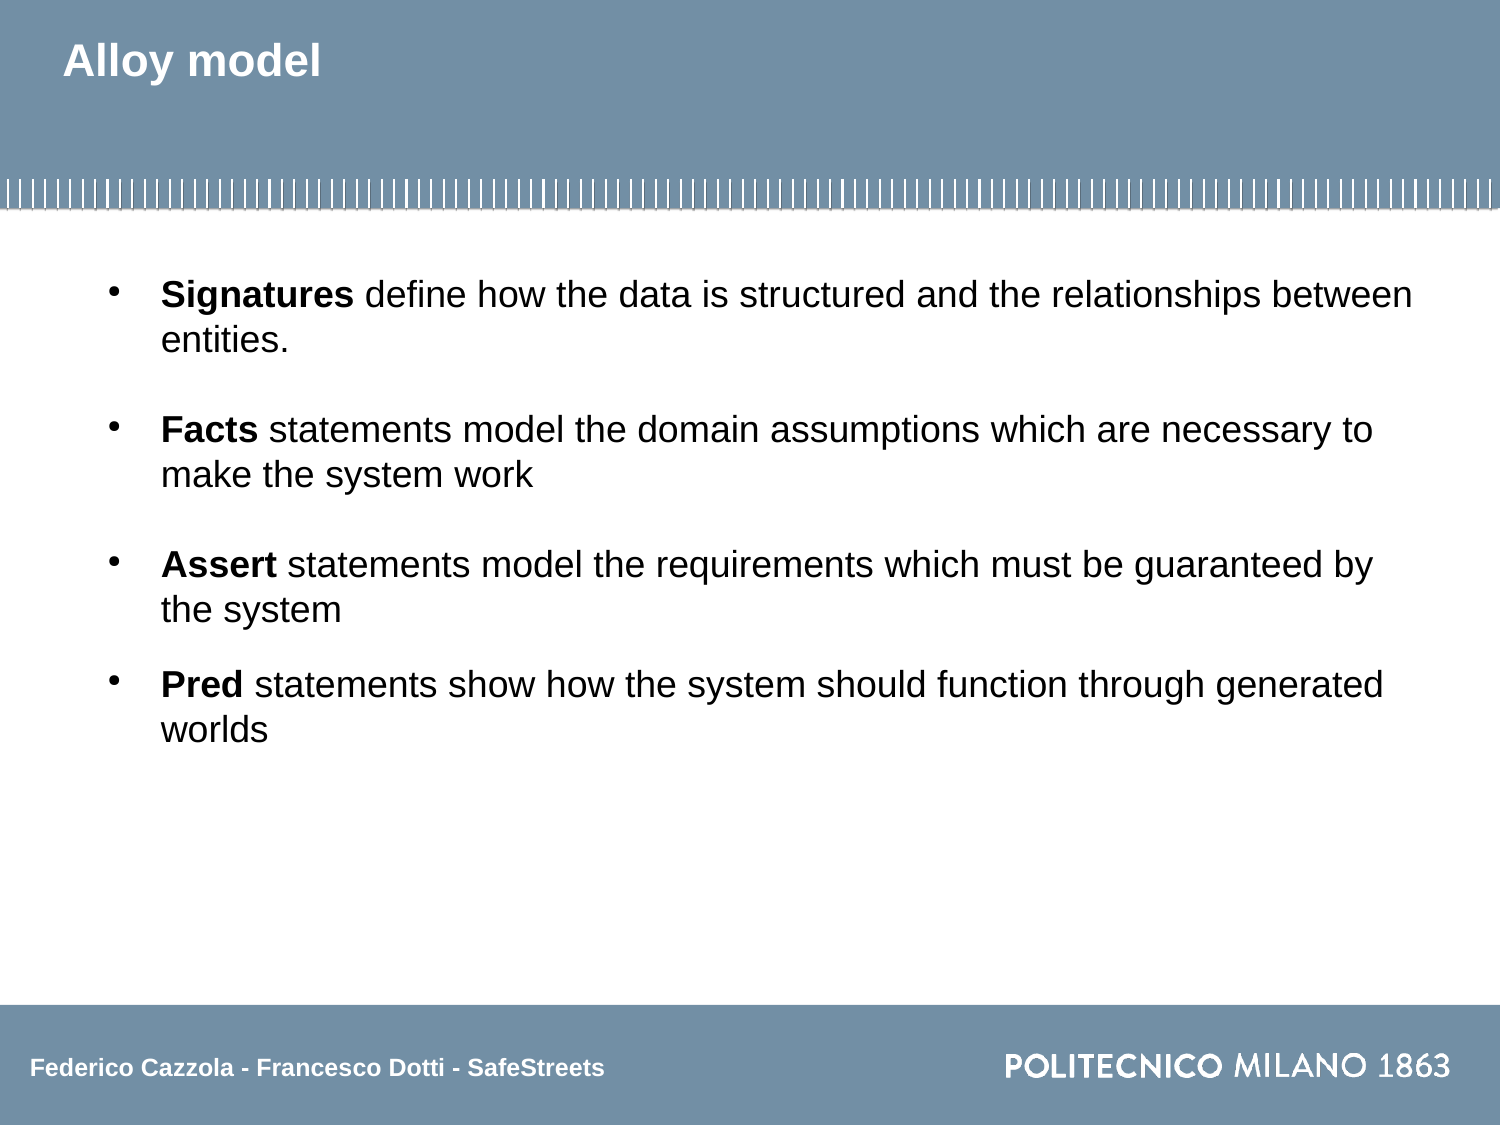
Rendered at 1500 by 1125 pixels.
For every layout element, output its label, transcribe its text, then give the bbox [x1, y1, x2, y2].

list Signatures define how the data is structured and the relationships between entities. Facts statements model the domain assumptions which are necessary to make the system work Assert statements model the requirements which must be guaranteed by the system Pred statements show how the system should function through generated worlds [75, 262, 1441, 1005]
picture [999, 1041, 1456, 1089]
title Alloy model [47, 22, 1455, 161]
